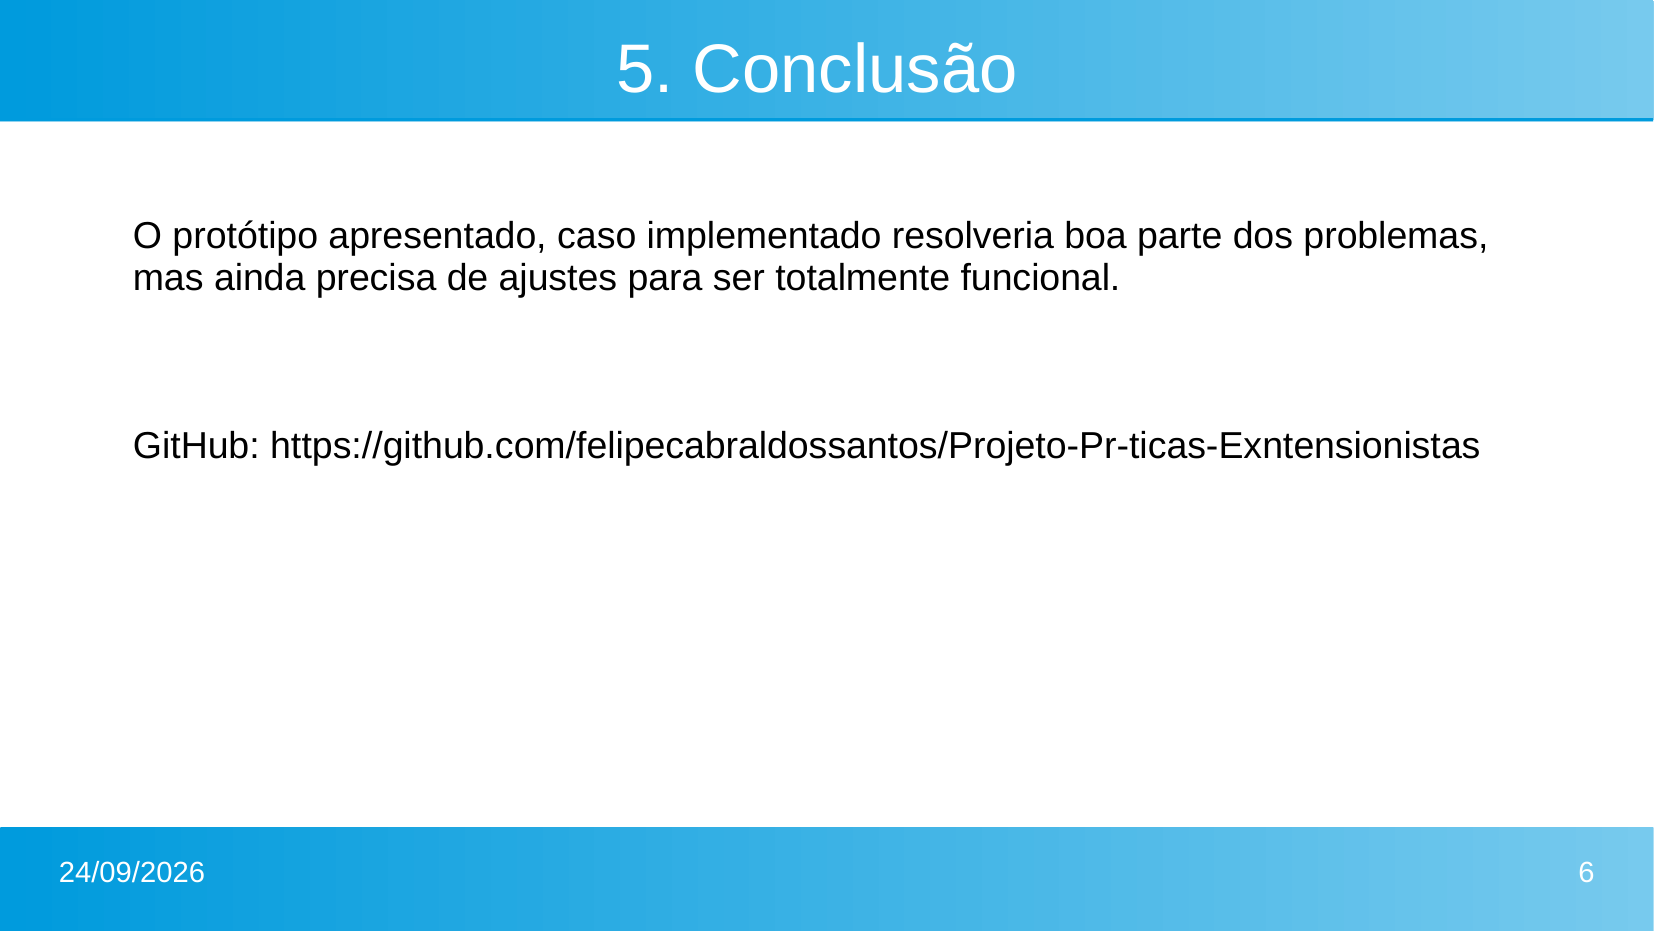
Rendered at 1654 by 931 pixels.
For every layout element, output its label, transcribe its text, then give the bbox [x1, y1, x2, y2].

title 5. Conclusão [59, 29, 1595, 108]
text_box O protótipo apresentado, caso implementado resolveria boa parte dos problemas, mas ainda precisa de ajustes para ser totalmente funcional. GitHub: https://github.com/felipecabraldossantos/Projeto-Pr-ticas-Exntensionistas [118, 206, 1536, 680]
